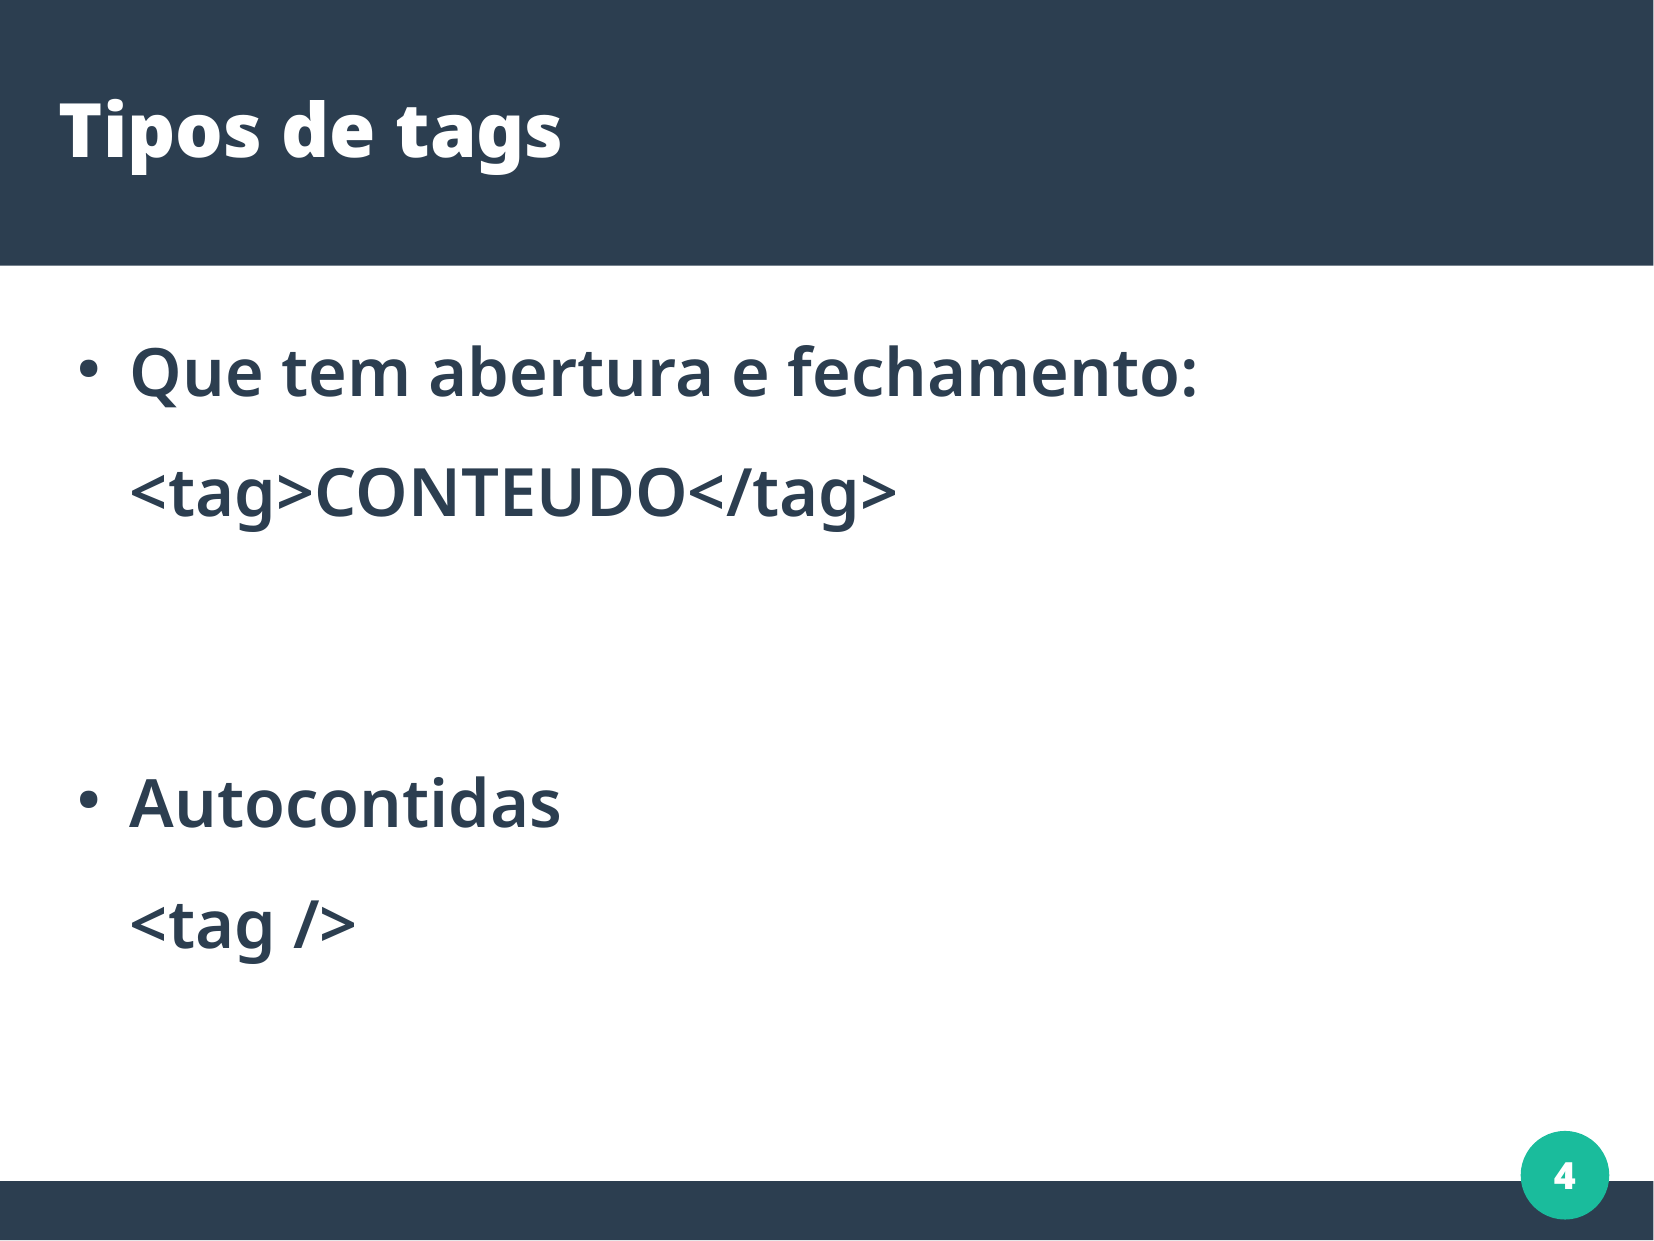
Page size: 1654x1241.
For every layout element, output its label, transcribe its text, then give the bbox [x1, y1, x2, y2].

list Que tem abertura e fechamento: <tag>CONTEUDO</tag> [59, 324, 1595, 720]
list Autocontidas <tag /> [59, 756, 1595, 1151]
title Tipos de tags [59, 49, 1595, 207]
